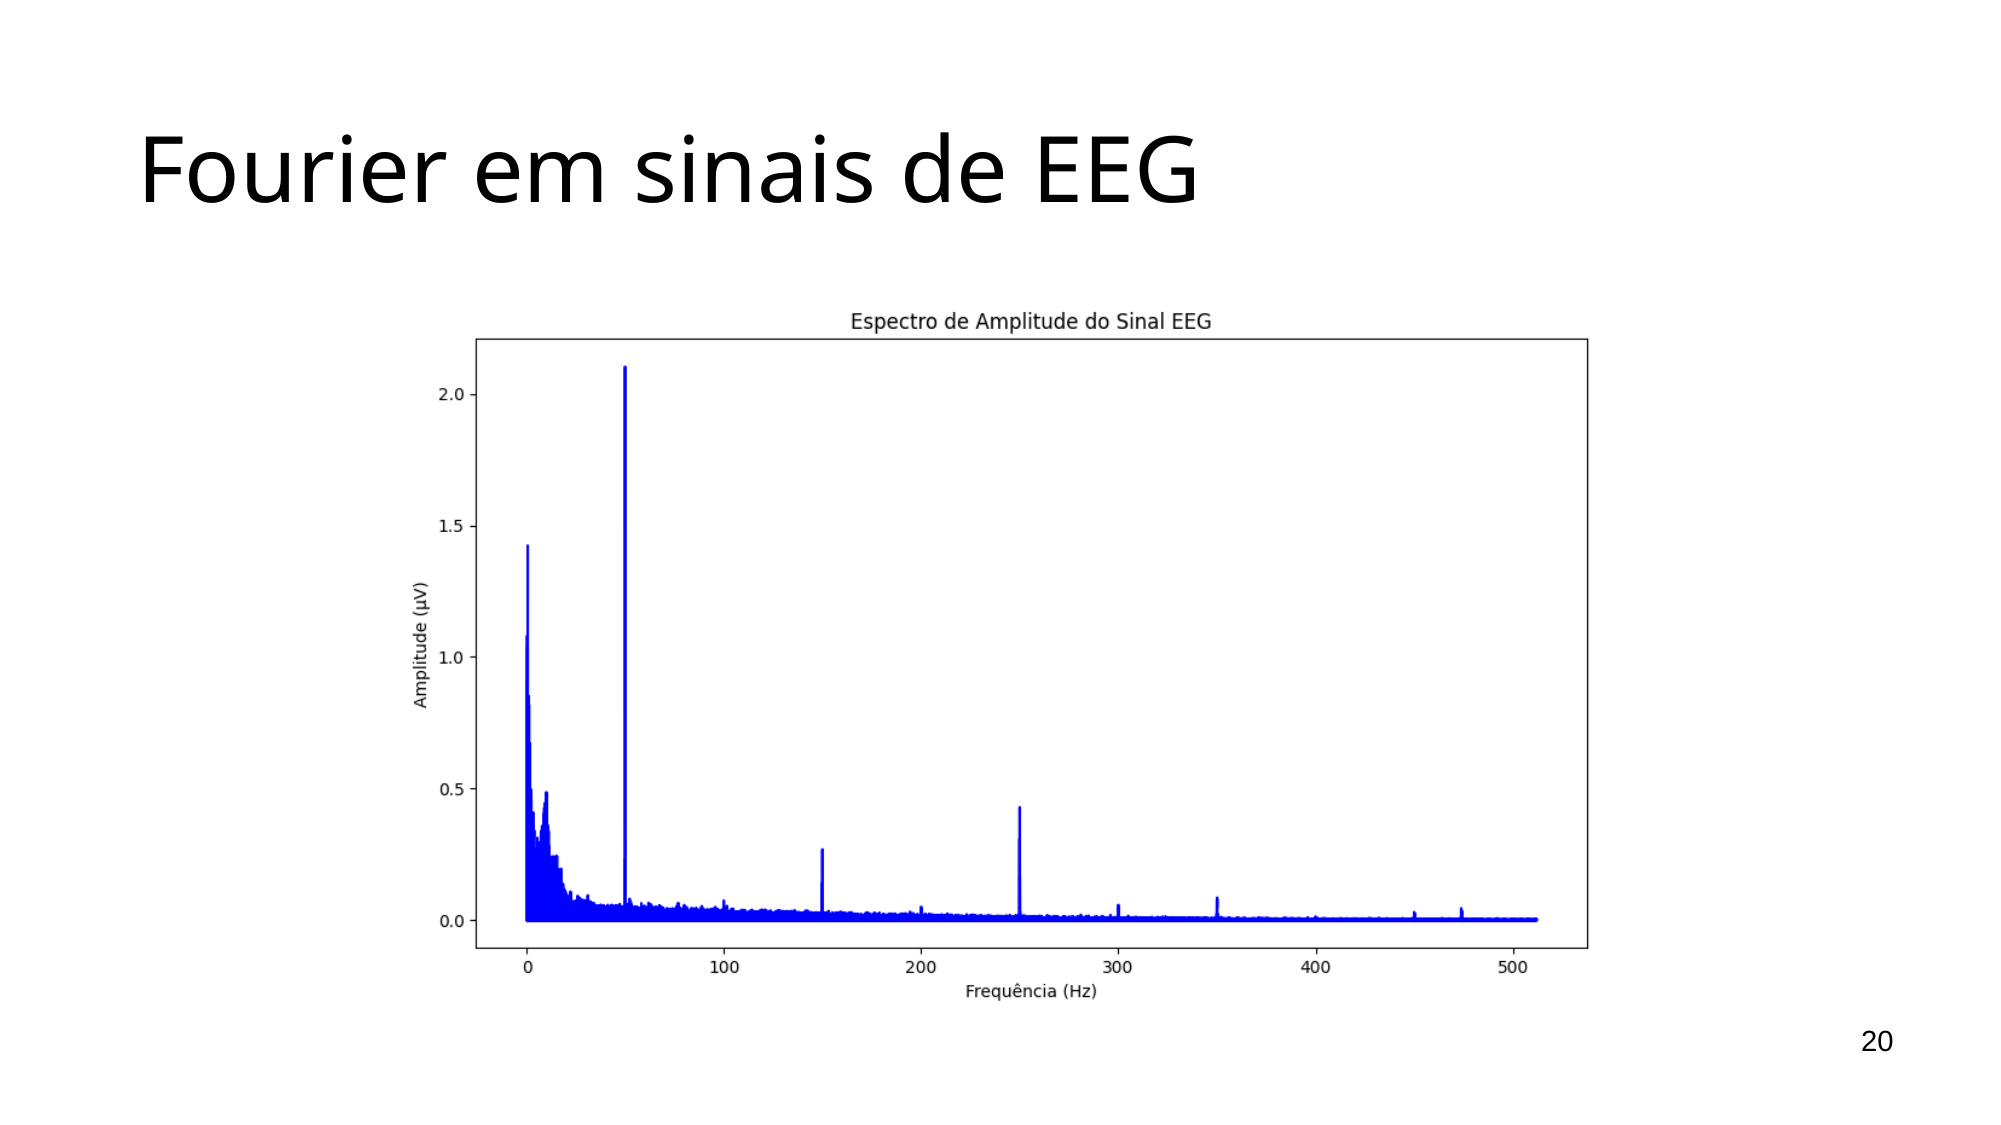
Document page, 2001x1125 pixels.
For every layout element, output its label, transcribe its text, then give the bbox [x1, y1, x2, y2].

text_box <number> [1846, 1017, 2000, 1088]
picture [402, 299, 1598, 1014]
title Fourier em sinais de EEG [137, 59, 1863, 278]
